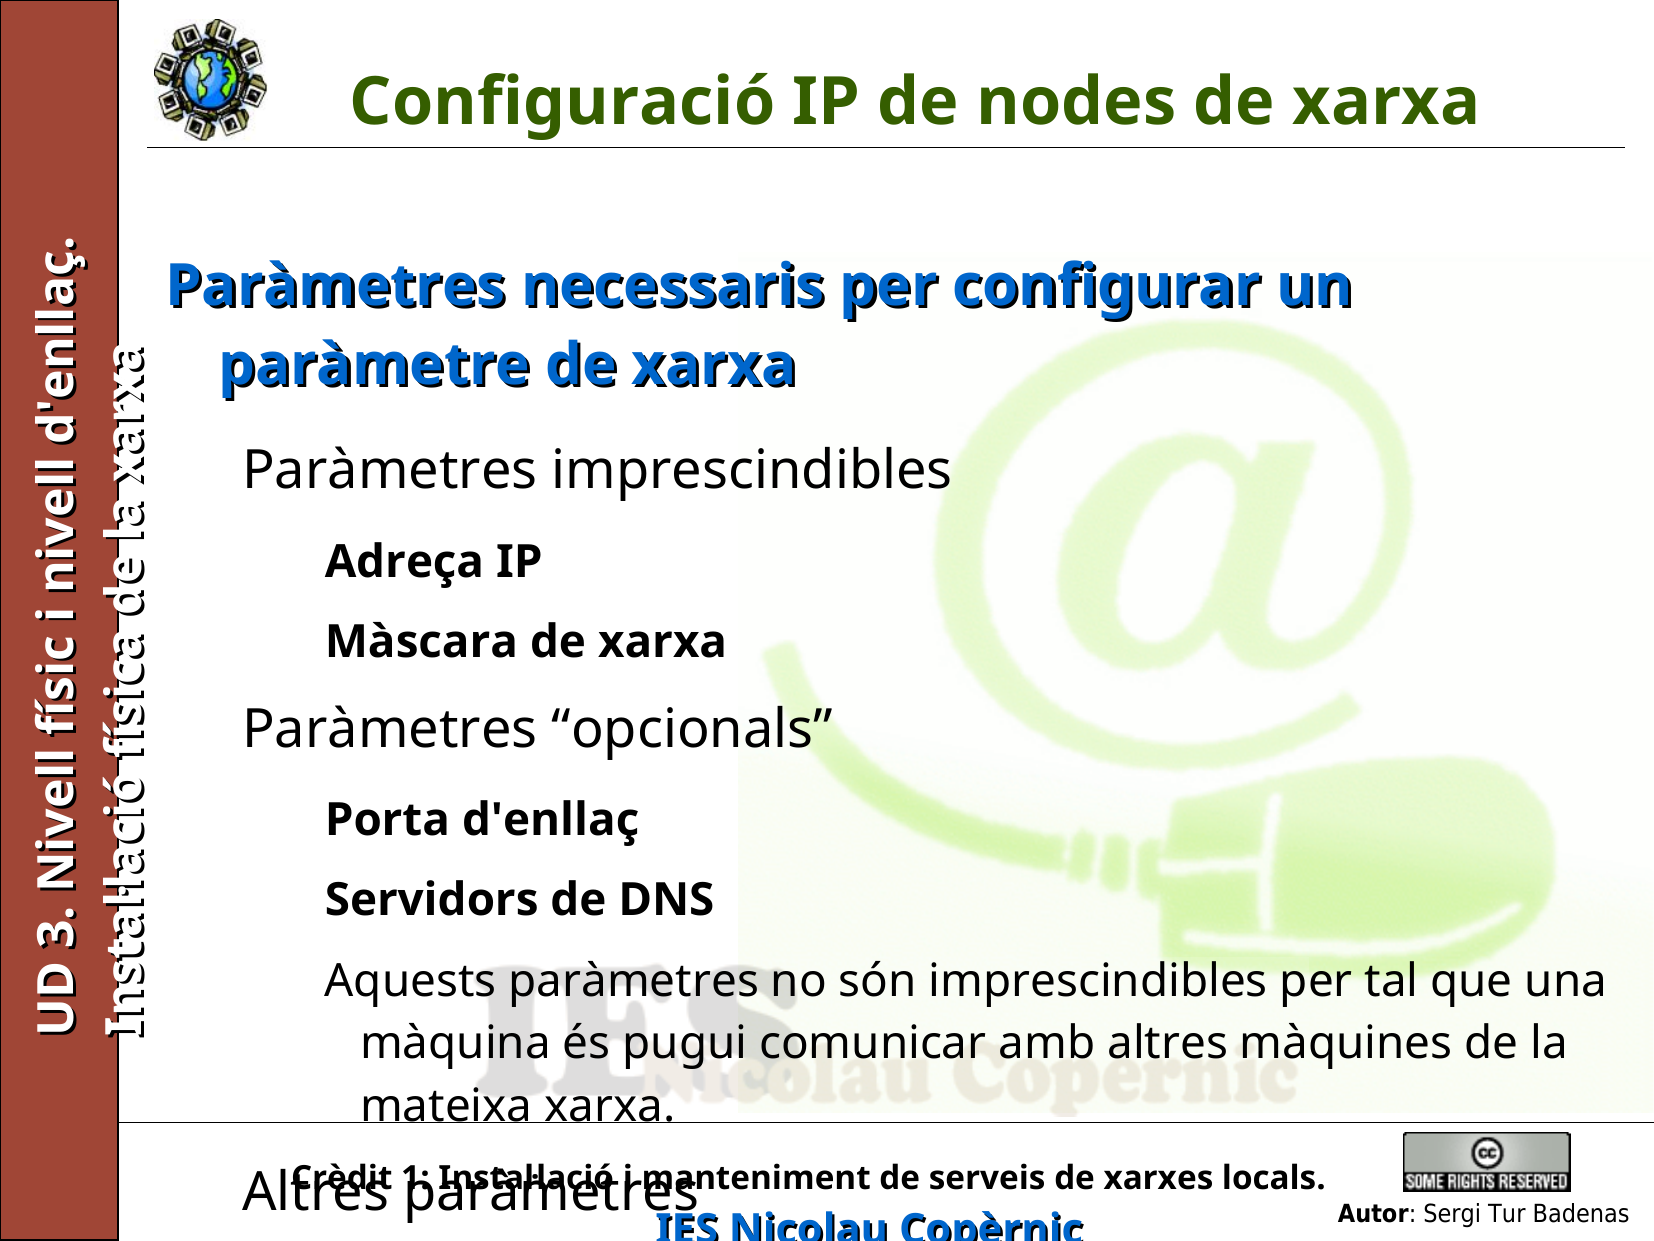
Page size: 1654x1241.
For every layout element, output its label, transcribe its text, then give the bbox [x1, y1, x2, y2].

list Paràmetres necessaris per configurar un paràmetre de xarxa Paràmetres imprescindibles Adreça IP Màscara de xarxa Paràmetres “opcionals” Porta d'enllaç Servidors de DNS Aquests paràmetres no són imprescindibles per tal que una màquina és pugui comunicar amb altres màquines de la mateixa xarxa. Altres paràmetres Adreça de difusió, adreça de xarxa, adreça MAC [147, 242, 1636, 1078]
picture [552, 1112, 560, 1117]
picture [574, 1109, 586, 1117]
picture [643, 1109, 655, 1117]
picture [621, 1112, 629, 1117]
picture [154, 19, 268, 142]
picture [1403, 1132, 1571, 1192]
title Configuració IP de nodes de xarxa [171, 56, 1654, 141]
picture [466, 252, 1654, 1117]
picture [512, 1109, 524, 1117]
picture [490, 1112, 498, 1117]
